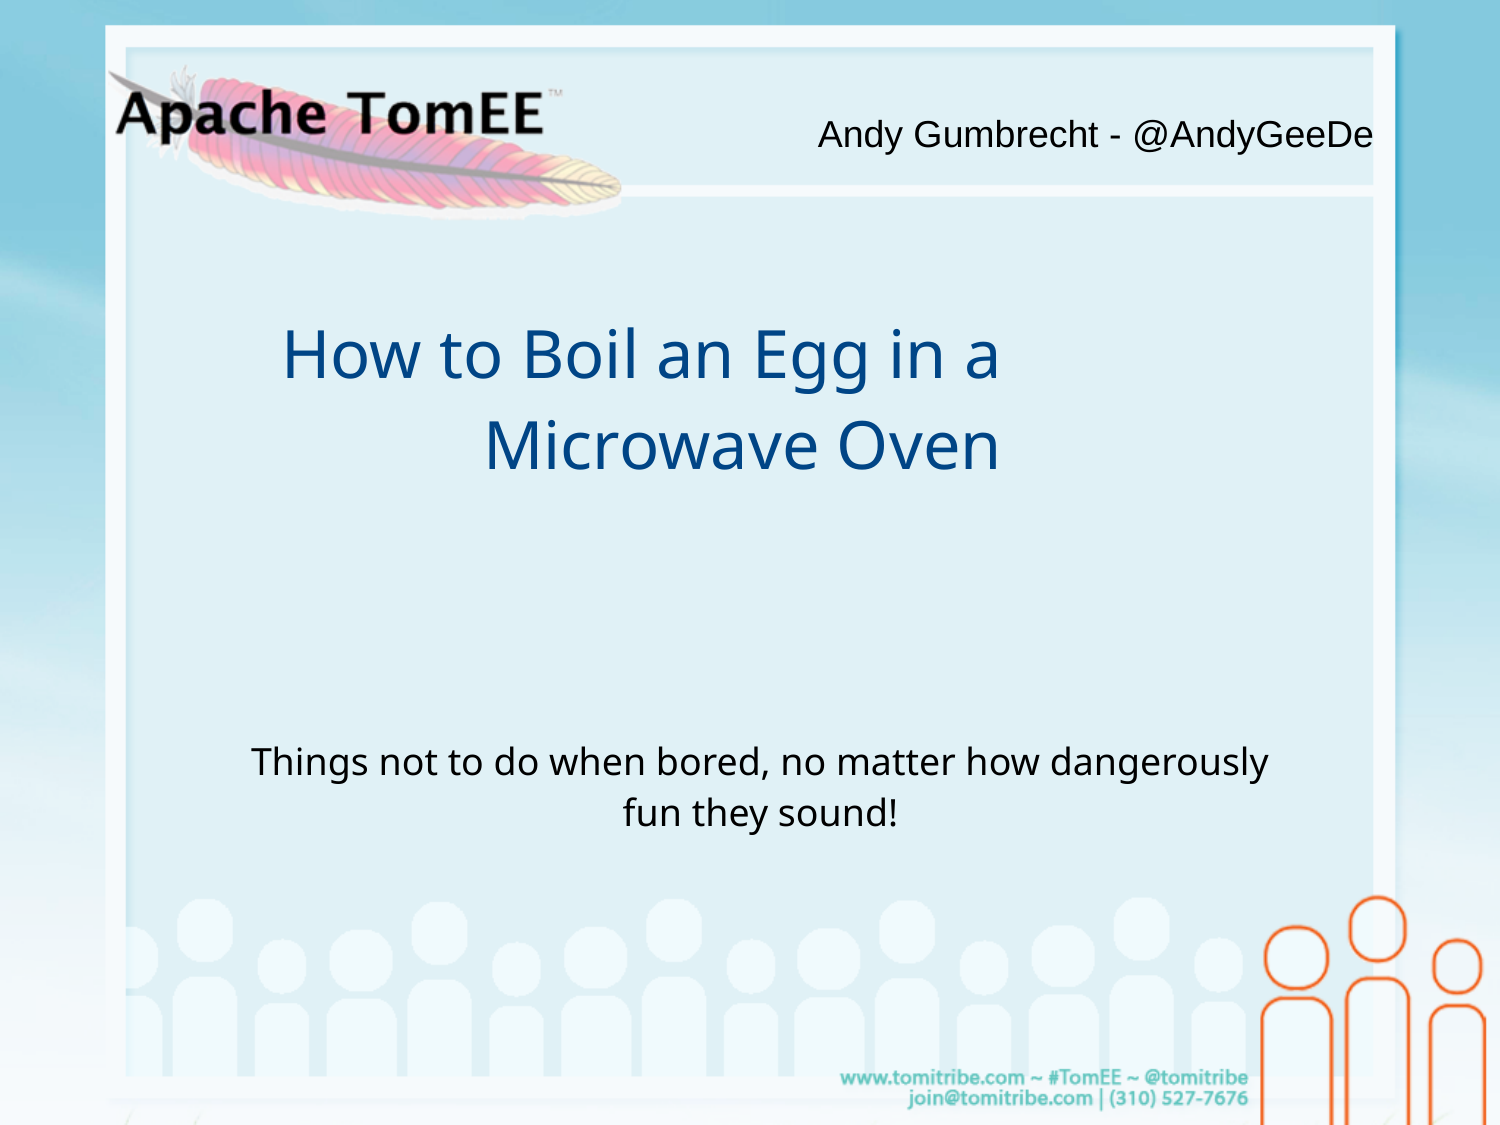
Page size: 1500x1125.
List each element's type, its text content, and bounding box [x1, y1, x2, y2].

text_box Things not to do when bored, no matter how dangerously fun they sound! [236, 728, 1330, 839]
text_box How to Boil an Egg in a Microwave Oven [266, 299, 1146, 485]
picture [0, 0, 1500, 1125]
text_box Andy Gumbrecht - @AndyGeeDe [803, 106, 1389, 164]
